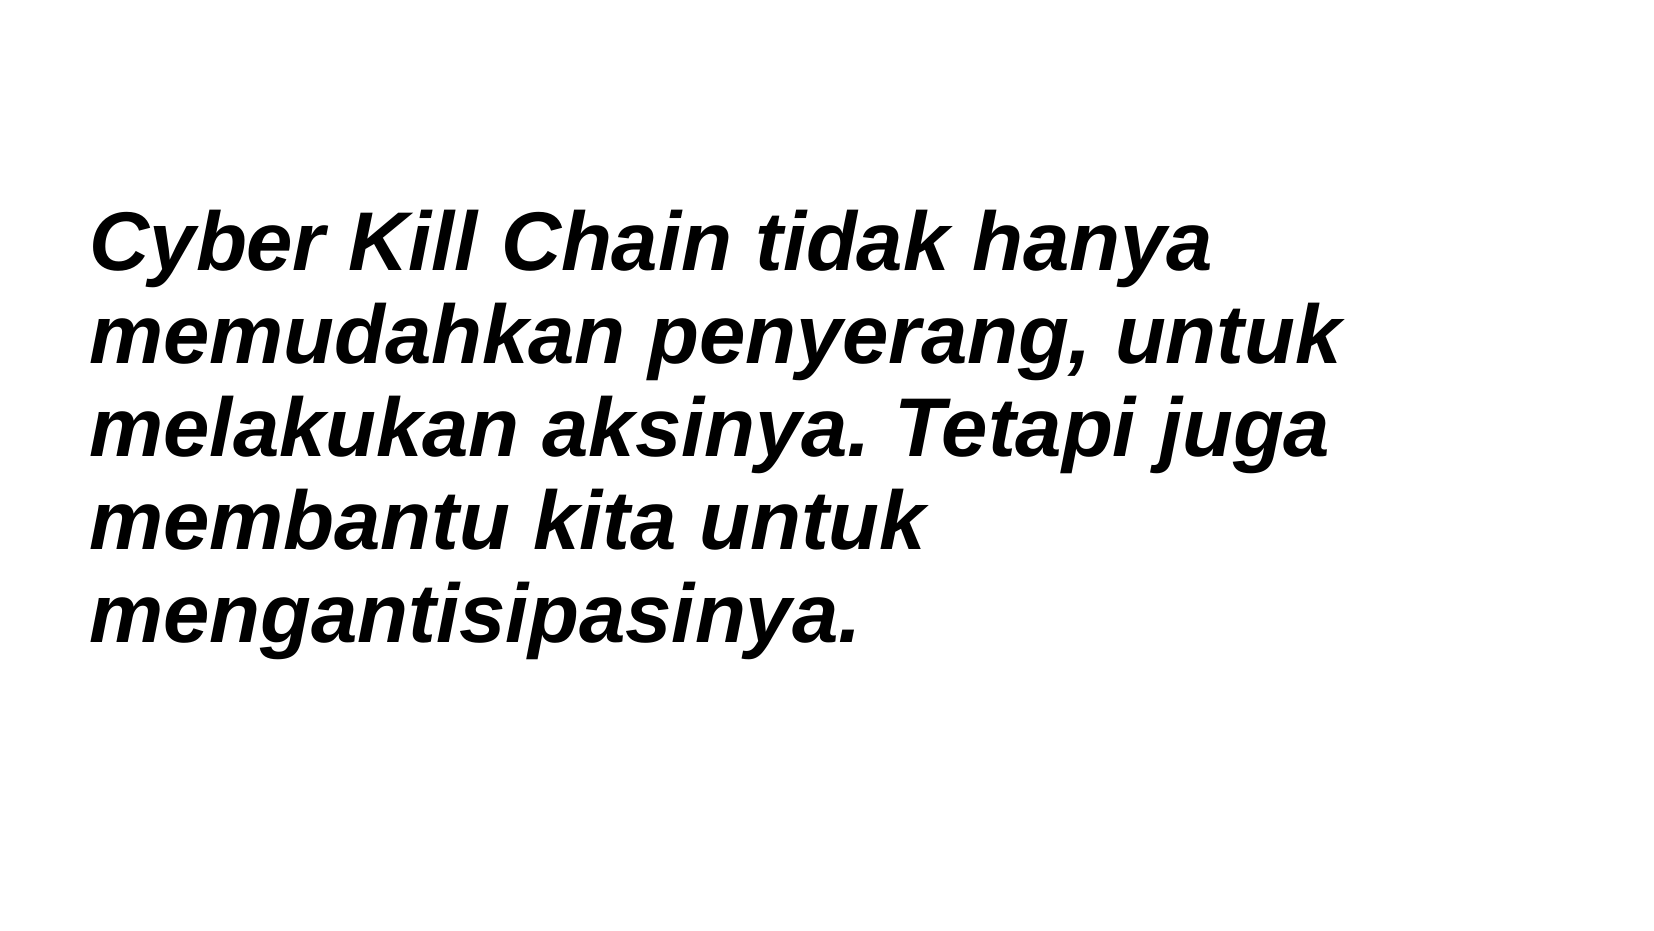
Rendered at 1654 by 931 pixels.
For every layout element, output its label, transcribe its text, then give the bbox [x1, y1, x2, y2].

text_box Cyber Kill Chain tidak hanya memudahkan penyerang, untuk melakukan aksinya. Tetapi juga membantu kita untuk mengantisipasinya. [75, 187, 1516, 668]
